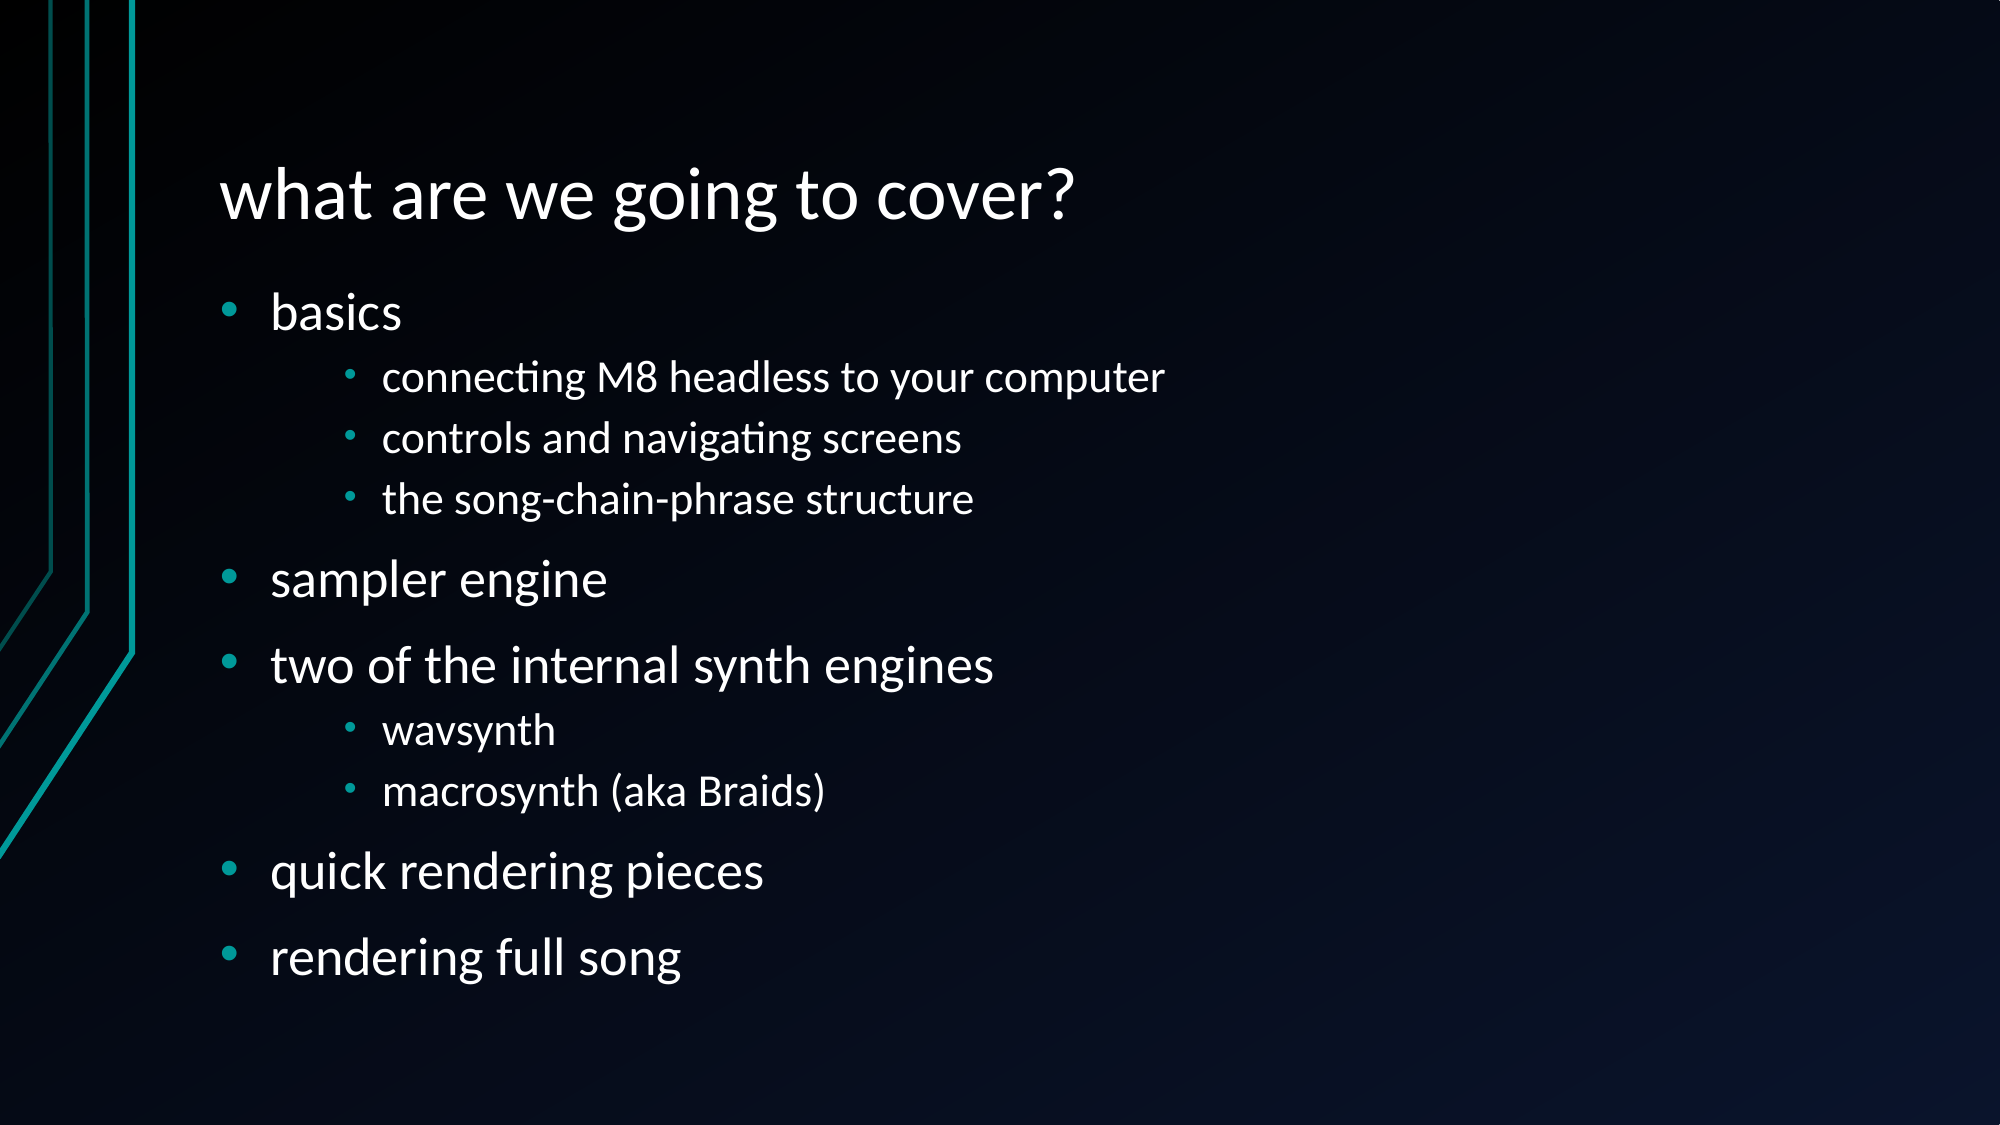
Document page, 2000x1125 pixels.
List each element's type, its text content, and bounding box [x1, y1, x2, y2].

title what are we going to cover? [199, 45, 1900, 246]
list basics connecting M8 headless to your computer controls and navigating screens the song-chain-phrase structure sampler engine two of the internal synth engines wavsynth macrosynth (aka Braids) quick rendering pieces rendering full song [199, 279, 1900, 1012]
